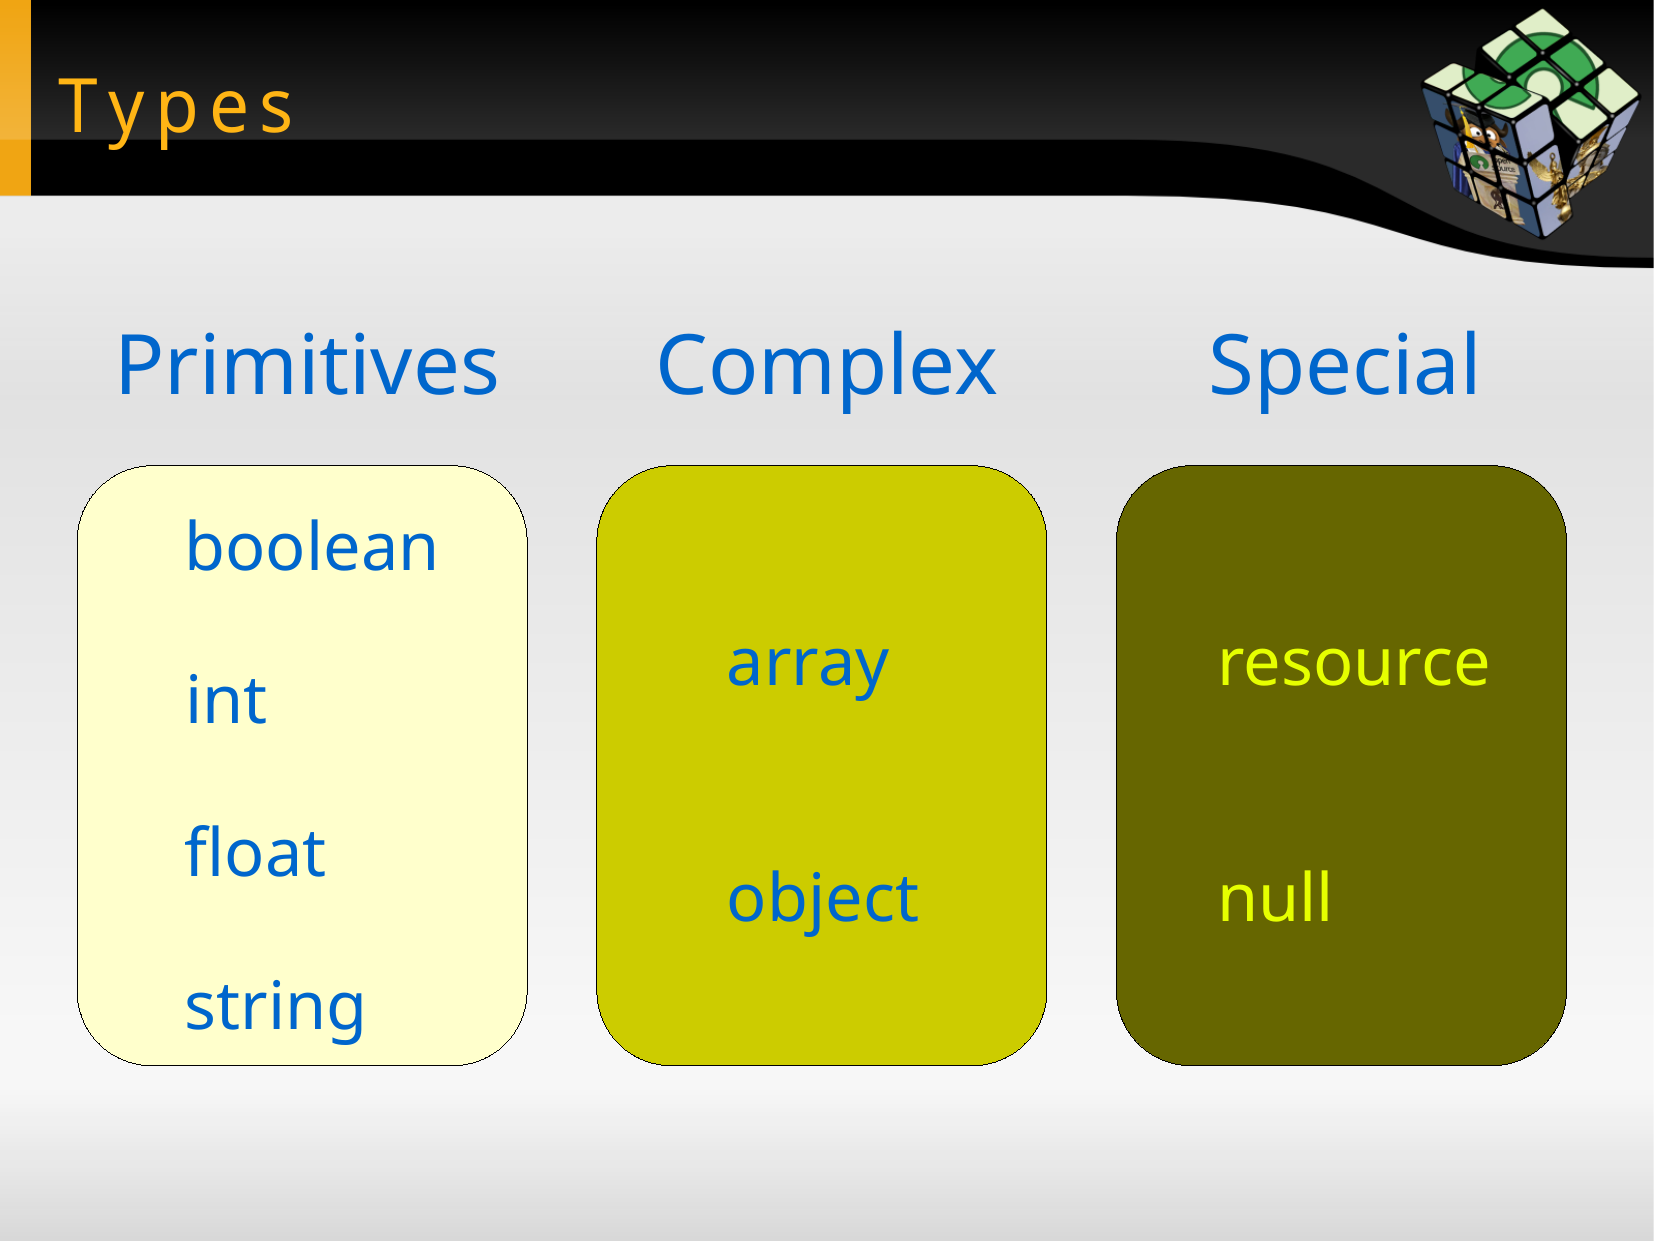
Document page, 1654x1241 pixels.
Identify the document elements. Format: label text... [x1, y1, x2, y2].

text_box object [712, 843, 933, 933]
picture [0, 0, 1654, 1241]
text_box Primitives [99, 297, 505, 407]
text_box boolean [169, 491, 447, 582]
text_box array [712, 606, 895, 697]
text_box Special [1193, 297, 1490, 407]
text_box [77, 465, 528, 1066]
text_box float [169, 797, 345, 888]
text_box int [170, 644, 283, 735]
text_box string [169, 951, 376, 1041]
text_box Complex [641, 297, 1003, 407]
text_box [1116, 465, 1567, 1066]
text_box [596, 465, 1047, 1066]
text_box resource [1202, 606, 1497, 697]
title Types [59, 29, 1270, 178]
text_box null [1202, 843, 1346, 933]
